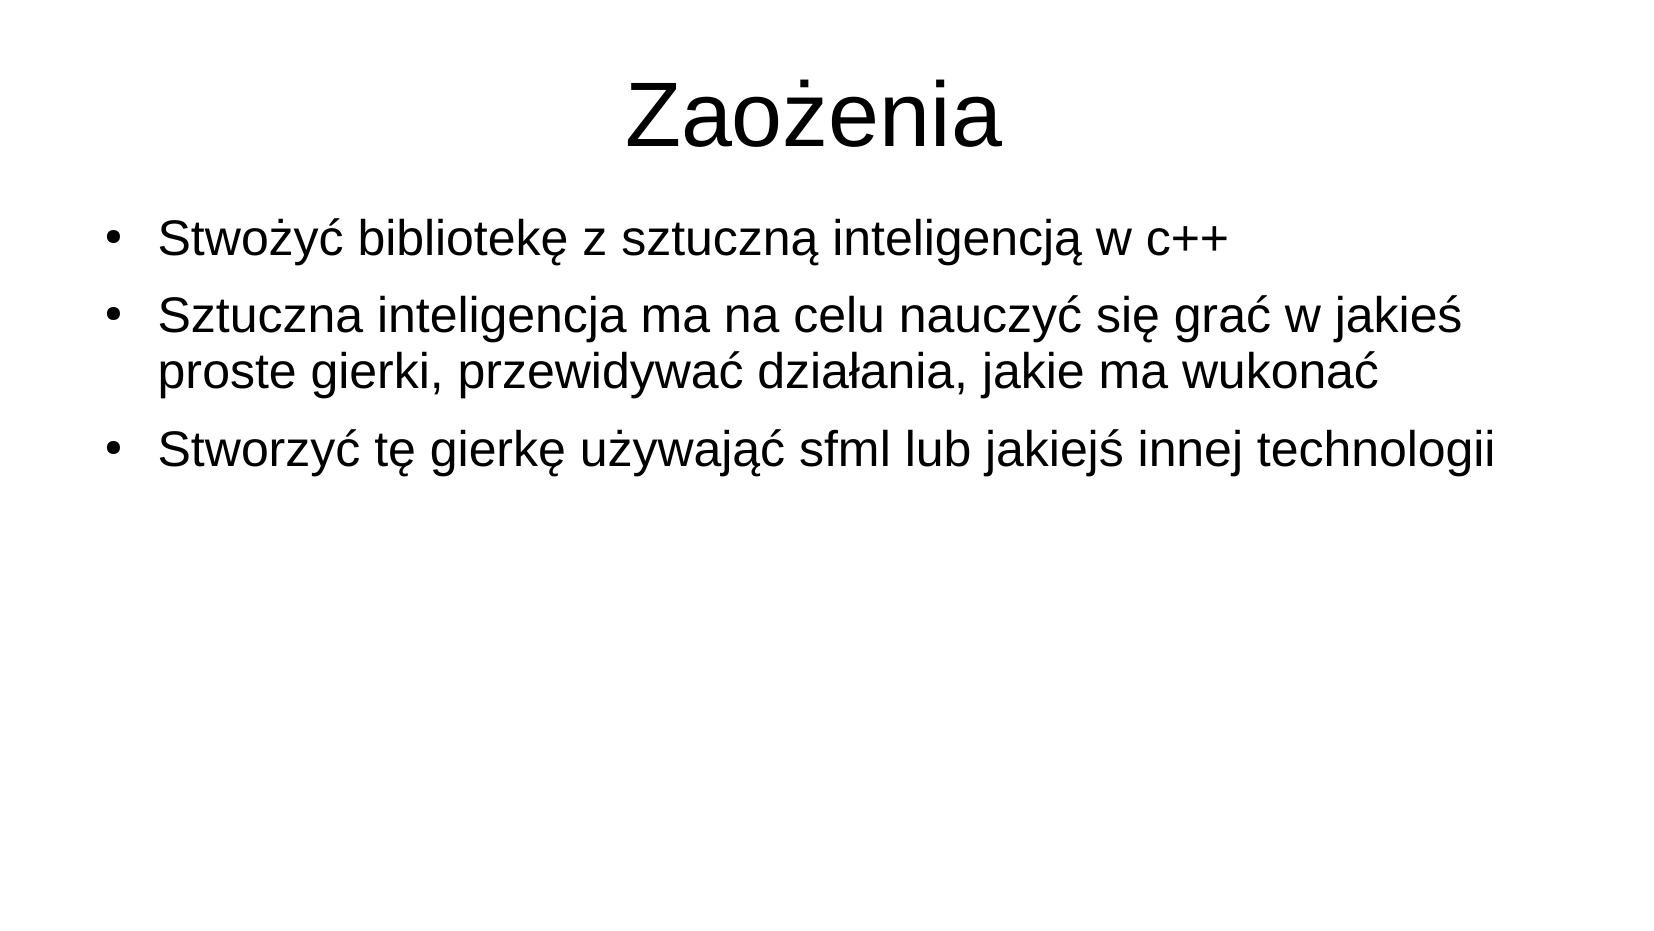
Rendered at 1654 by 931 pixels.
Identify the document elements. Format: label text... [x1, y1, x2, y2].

list Stwożyć bibliotekę z sztuczną inteligencją w c++ Sztuczna inteligencja ma na celu nauczyć się grać w jakieś proste gierki, przewidywać działania, jakie ma wukonać Stworzyć tę gierkę używająć sfml lub jakiejś innej technologii [86, 210, 1576, 750]
title Zaożenia [82, 37, 1571, 193]
